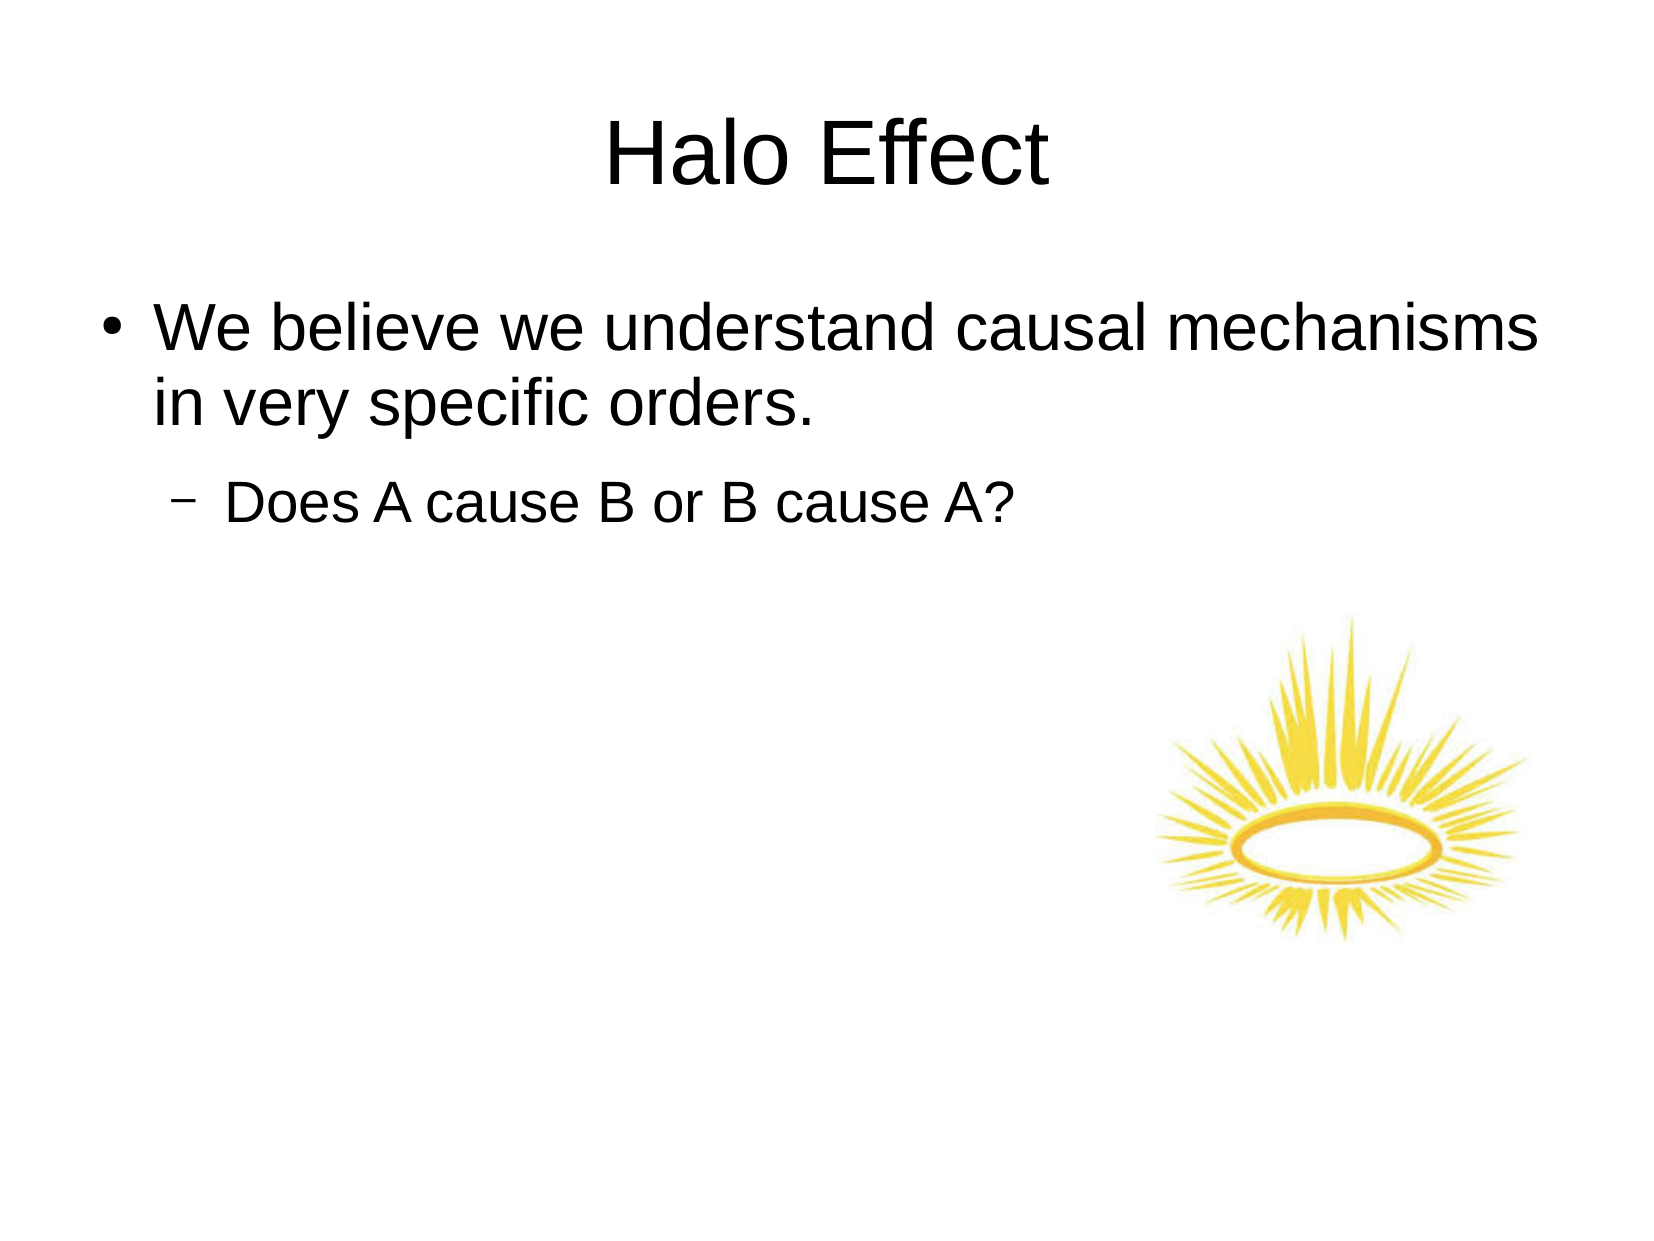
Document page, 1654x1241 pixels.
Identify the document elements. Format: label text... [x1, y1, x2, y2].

title Halo Effect [82, 49, 1571, 257]
list We believe we understand causal mechanisms in very specific orders. Does A cause B or B cause A? [82, 290, 1571, 1010]
picture [1155, 614, 1531, 944]
